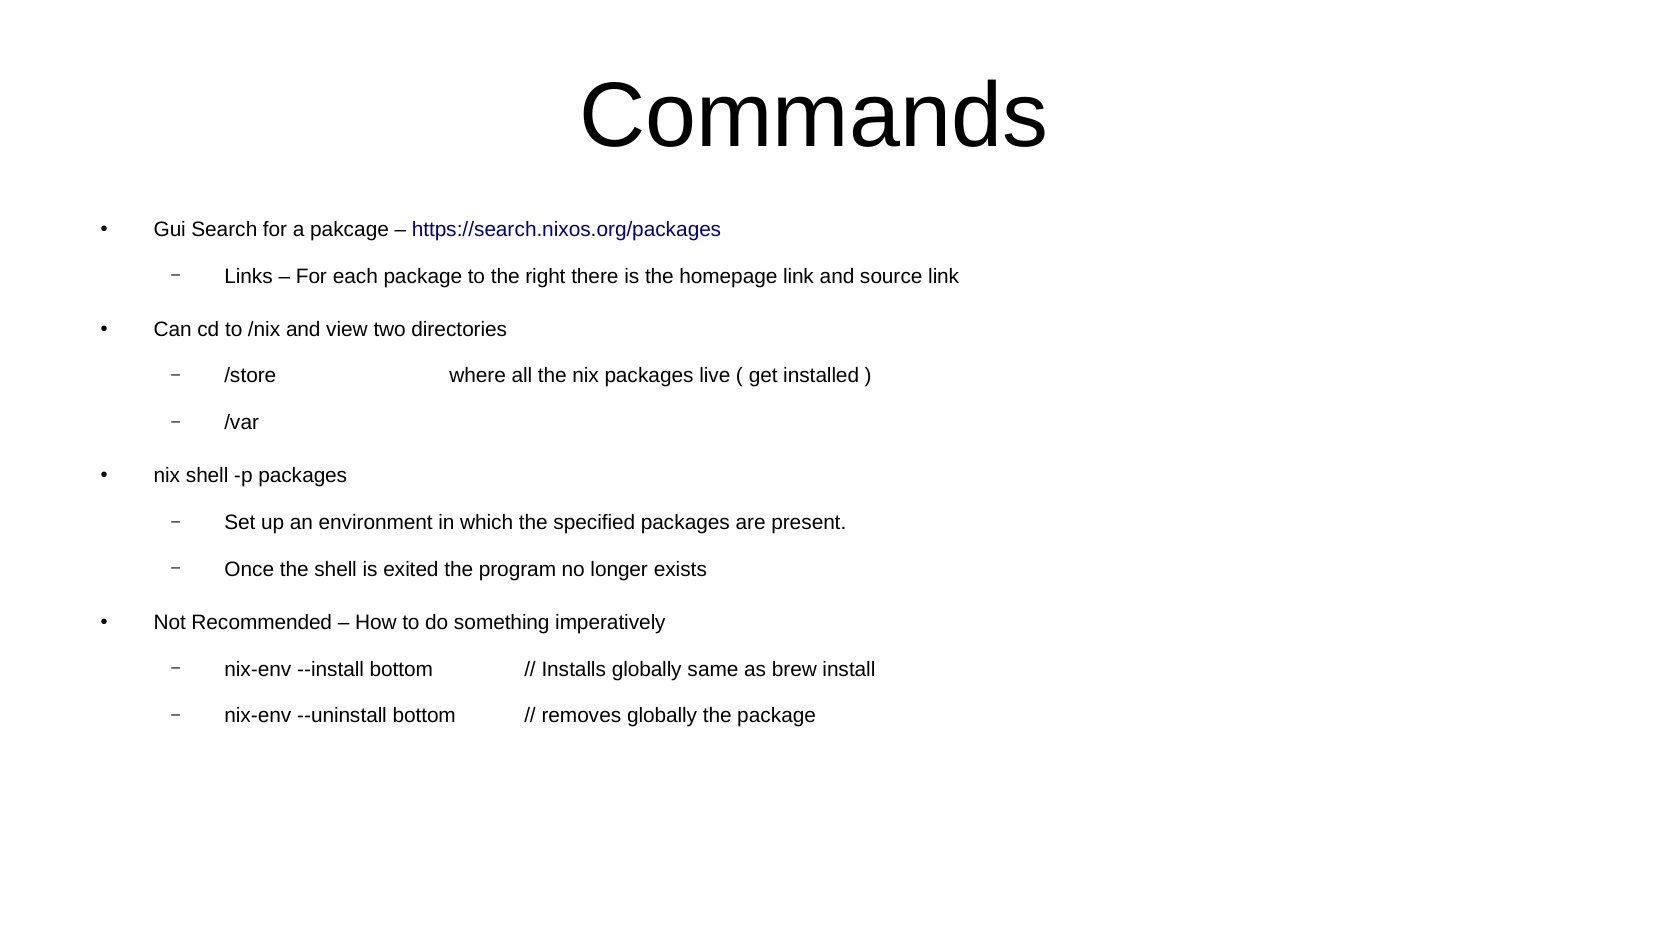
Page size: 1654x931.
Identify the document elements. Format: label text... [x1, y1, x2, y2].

list Gui Search for a pakcage – https://search.nixos.org/packages Links – For each package to the right there is the homepage link and source link Can cd to /nix and view two directories /store where all the nix packages live ( get installed ) /var nix shell -p packages Set up an environment in which the specified packages are present. Once the shell is exited the program no longer exists Not Recommended – How to do something imperatively nix-env --install bottom // Installs globally same as brew install nix-env --uninstall bottom // removes globally the package [82, 217, 1571, 758]
title Commands [82, 37, 1571, 193]
